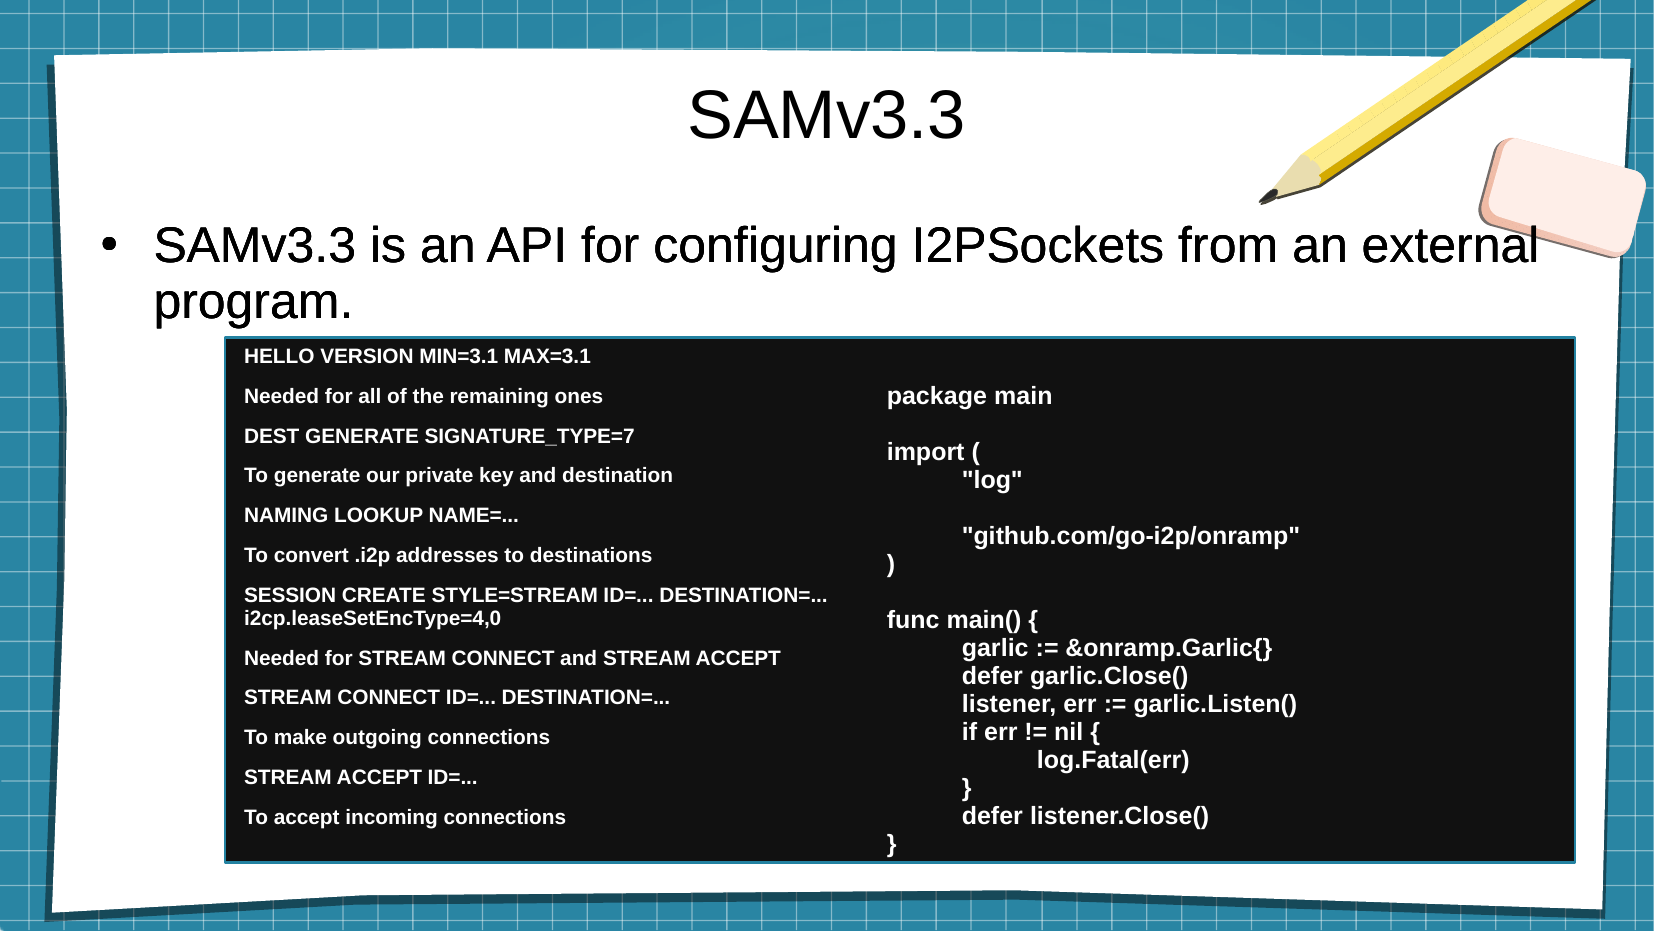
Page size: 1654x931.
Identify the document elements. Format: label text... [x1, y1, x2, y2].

text_box HELLO VERSION MIN=3.1 MAX=3.1 Needed for all of the remaining ones DEST GENERATE SIGNATURE_TYPE=7 To generate our private key and destination NAMING LOOKUP NAME=... To convert .i2p addresses to destinations SESSION CREATE STYLE=STREAM ID=... DESTINATION=... i2cp.leaseSetEncType=4,0 Needed for STREAM CONNECT and STREAM ACCEPT STREAM CONNECT ID=... DESTINATION=... To make outgoing connections STREAM ACCEPT ID=... To accept incoming connections [229, 337, 1091, 703]
text_box [225, 337, 872, 863]
title SAMv3.3 [82, 37, 1571, 193]
list SAMv3.3 is an API for configuring I2PSockets from an external program. [82, 217, 1571, 338]
text_box package main import ( "log" "github.com/go-i2p/onramp" ) func main() { garlic := &onramp.Garlic{} defer garlic.Close() listener, err := garlic.Listen() if err != nil { log.Fatal(err) } defer listener.Close() } [872, 346, 1441, 863]
text_box [1091, 337, 1576, 863]
